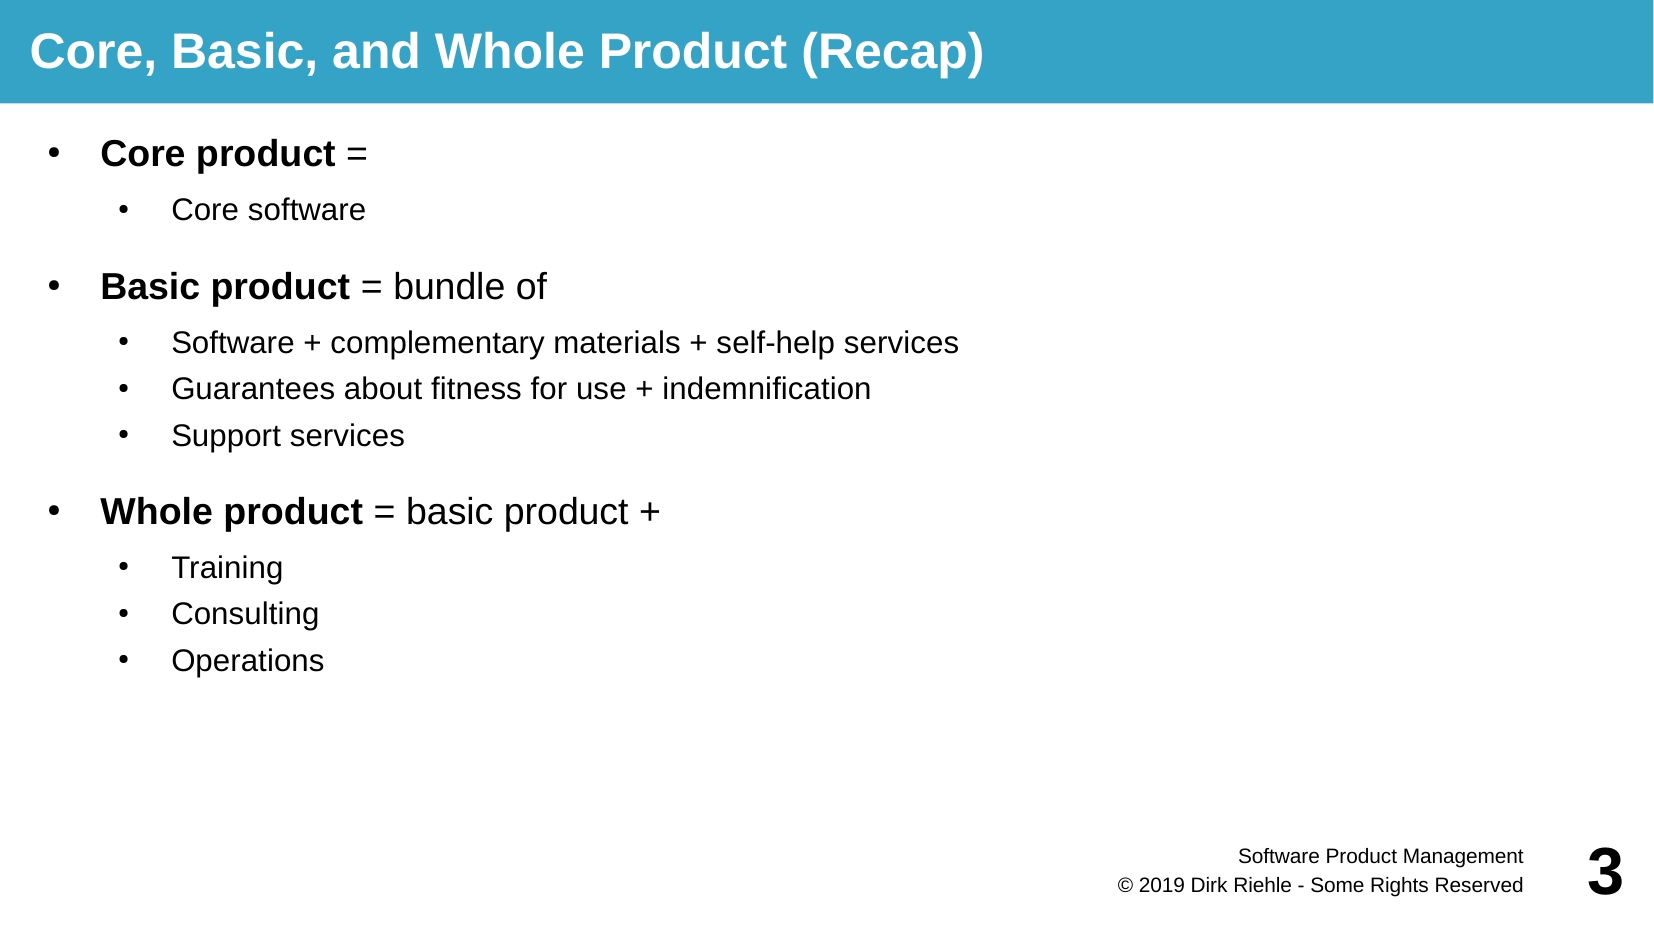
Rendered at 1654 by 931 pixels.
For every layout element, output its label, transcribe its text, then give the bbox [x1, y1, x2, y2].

title Core, Basic, and Whole Product (Recap) [0, 0, 1654, 104]
list Core product = Core software Basic product = bundle of Software + complementary materials + self-help services Guarantees about fitness for use + indemnification Support services Whole product = basic product + Training Consulting Operations [29, 132, 1625, 813]
